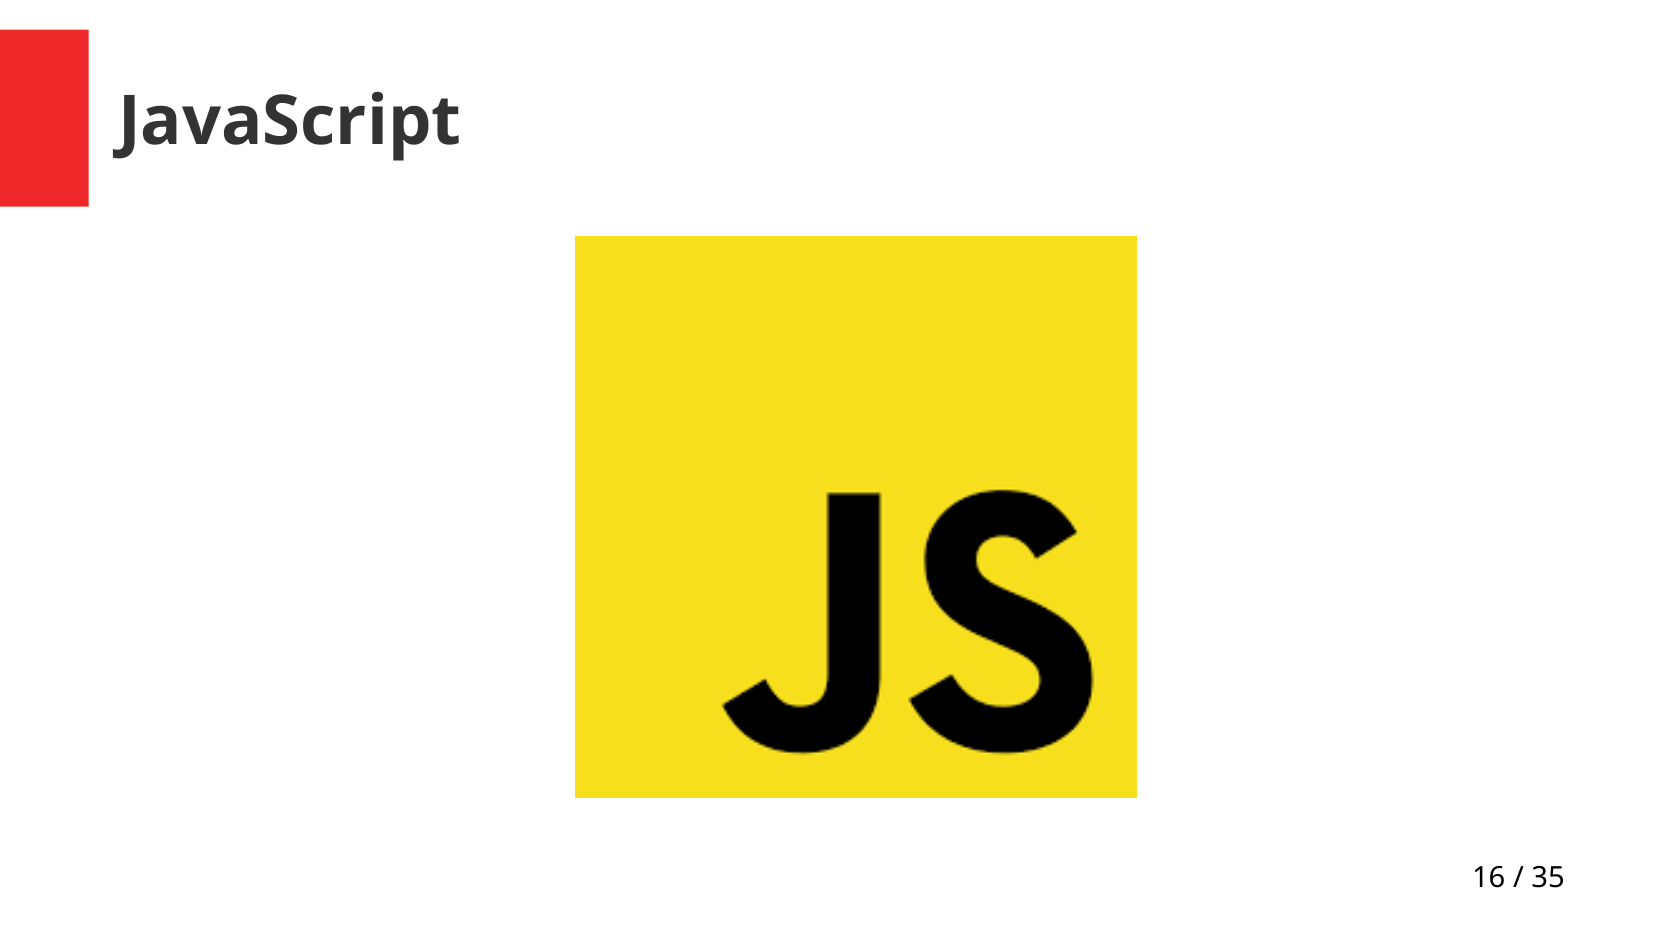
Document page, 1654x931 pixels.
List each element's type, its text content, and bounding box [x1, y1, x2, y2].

title JavaScript [118, 29, 1595, 207]
picture [575, 236, 1137, 798]
